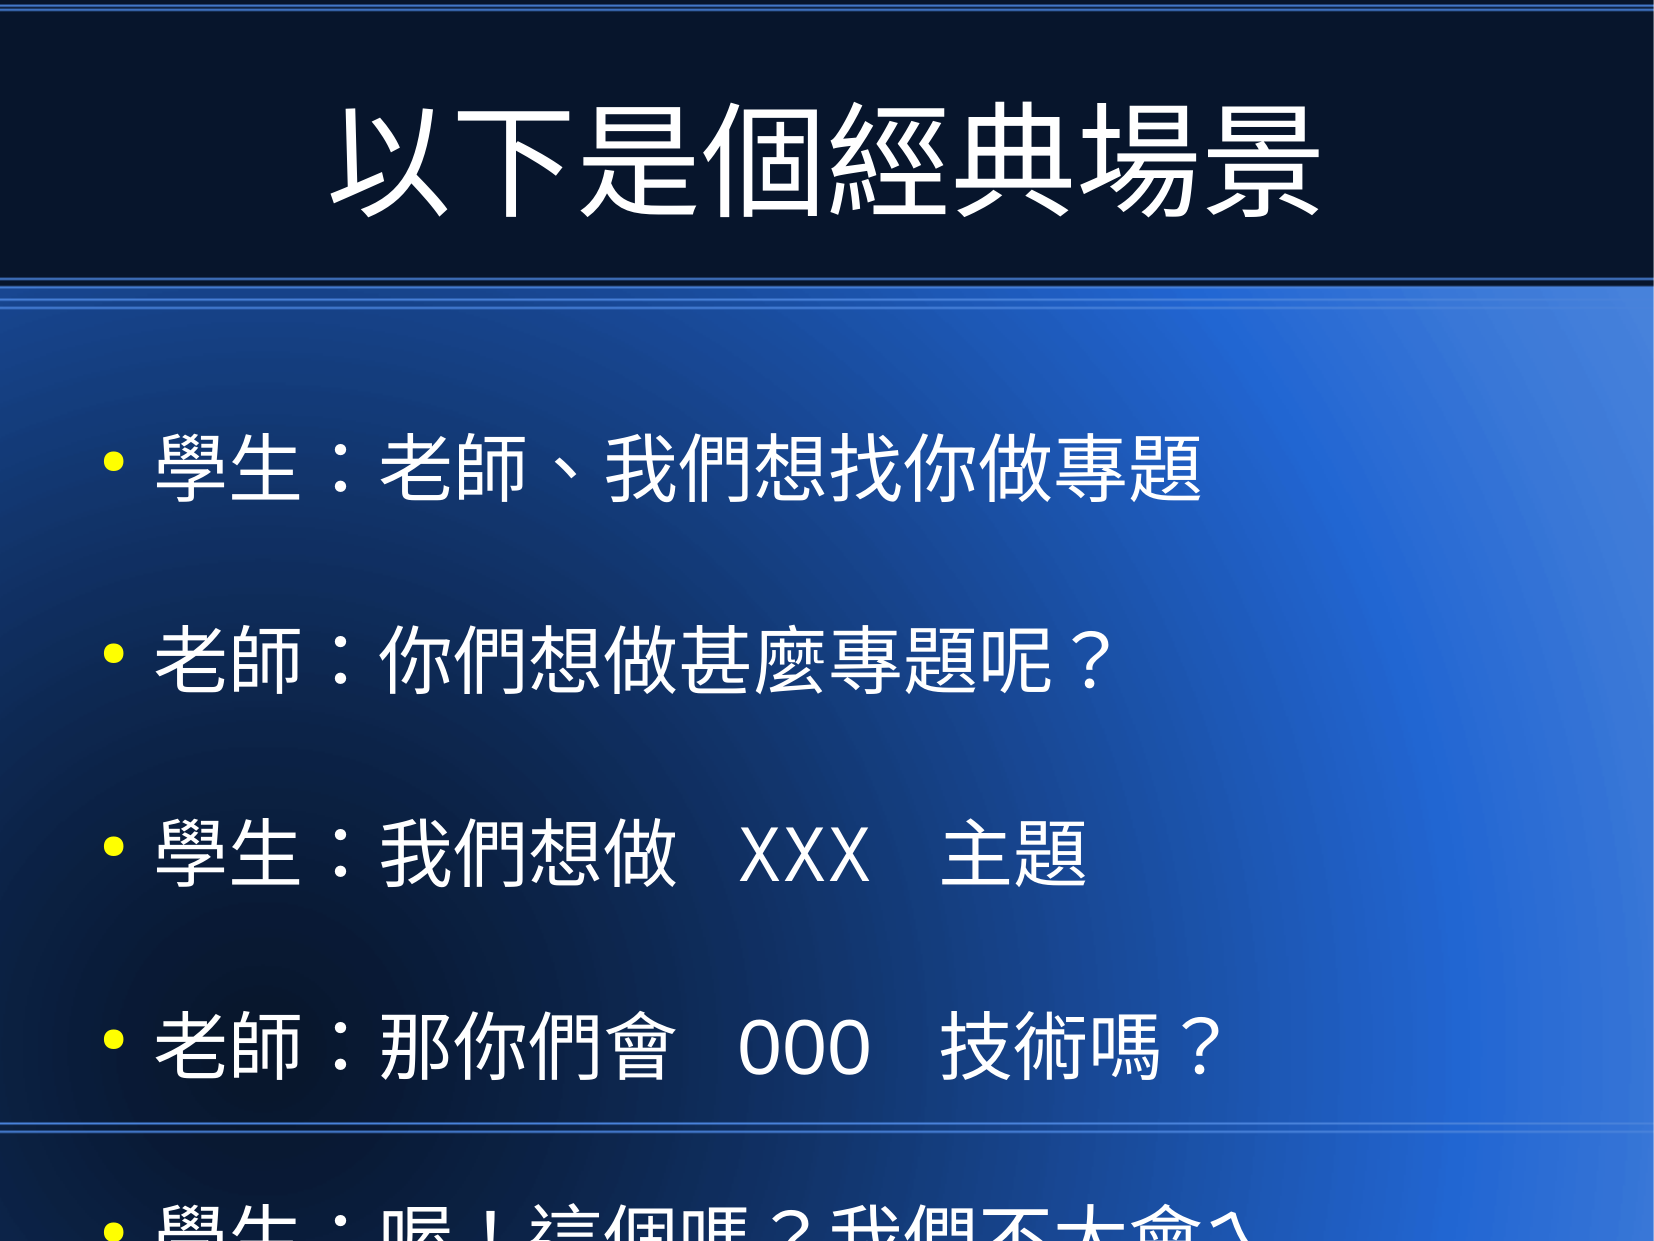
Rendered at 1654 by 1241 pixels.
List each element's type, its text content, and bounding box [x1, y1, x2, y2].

title 以下是個經典場景 [82, 49, 1571, 257]
list 學生：老師、我們想找你做專題 老師：你們想做甚麼專題呢？ 學生：我們想做 XXX 主題 老師：那你們會 OOO 技術嗎？ 學生：喔！這個嗎？我們不太會ㄟ... [82, 355, 1571, 1241]
picture [0, 0, 1654, 1241]
